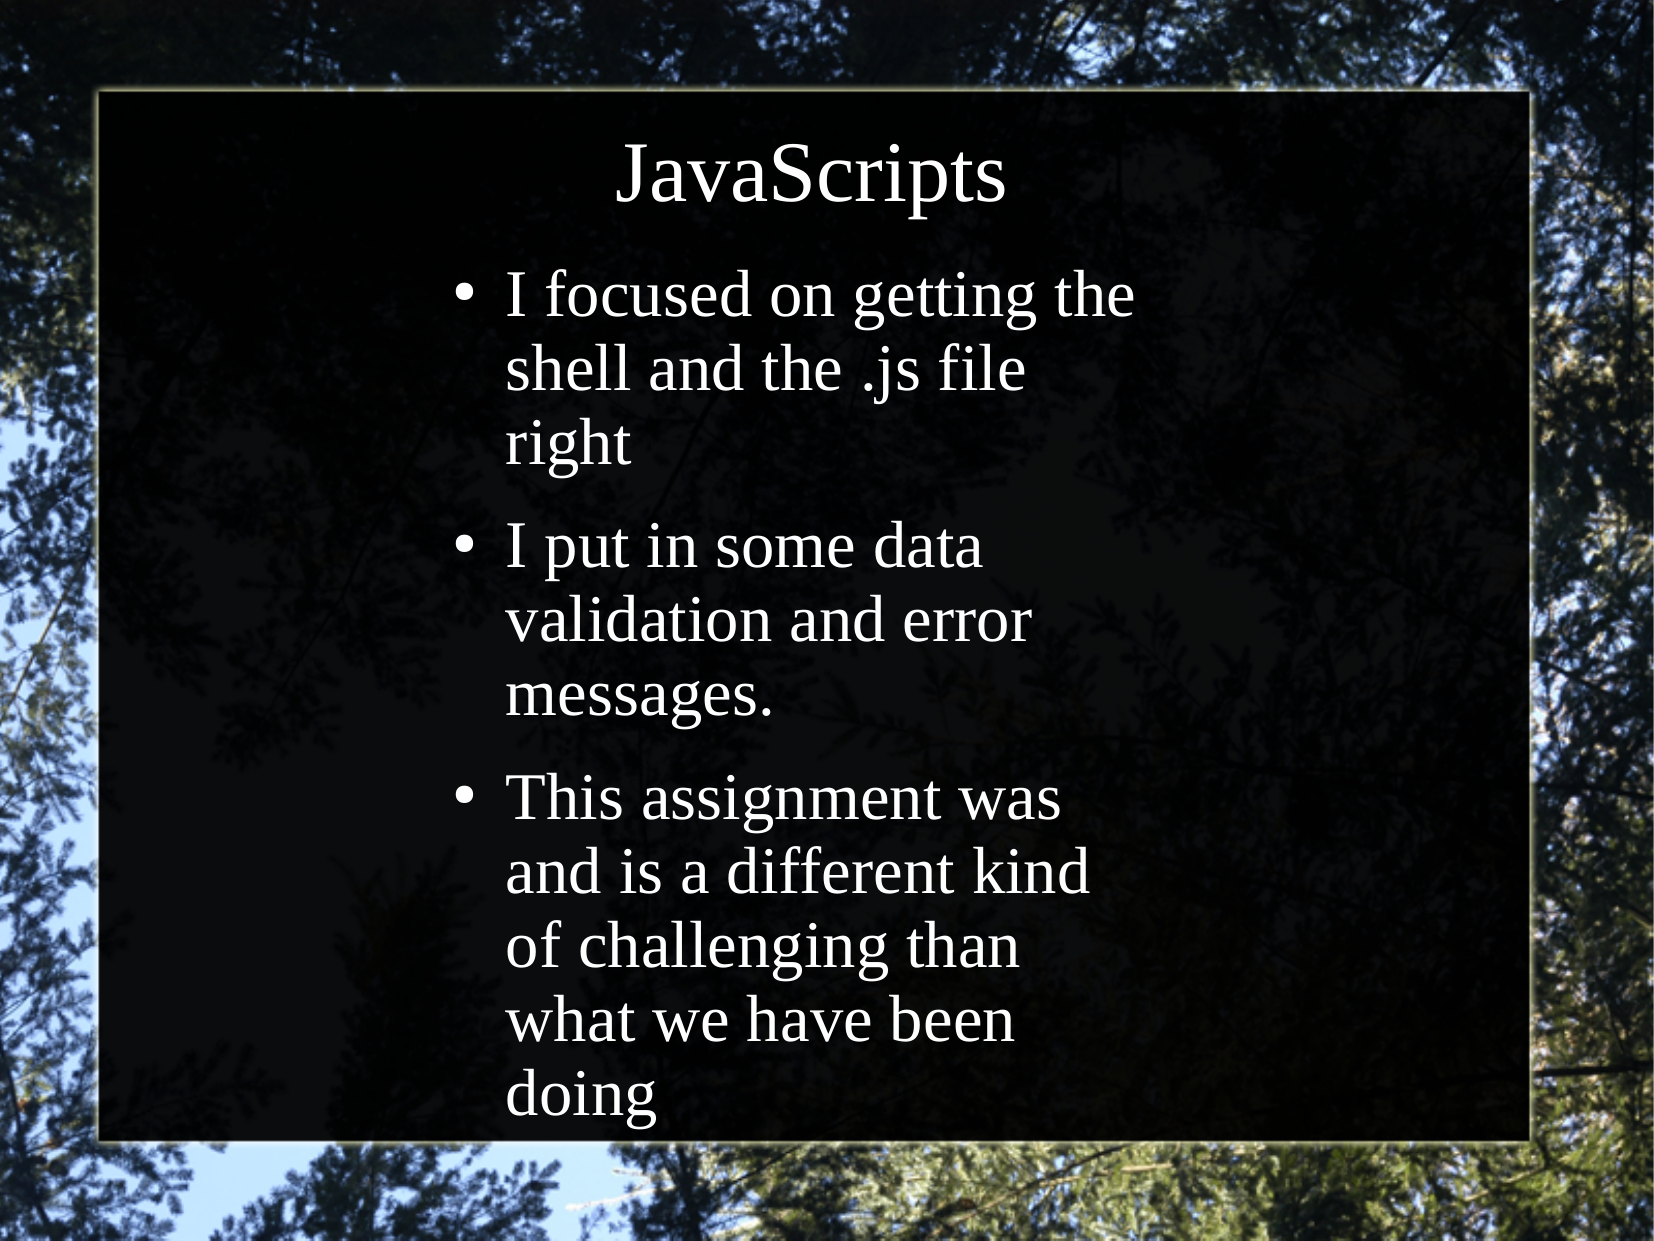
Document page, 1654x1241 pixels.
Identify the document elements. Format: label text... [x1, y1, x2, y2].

list I focused on getting the shell and the .js file right I put in some data validation and error messages. This assignment was and is a different kind of challenging than what we have been doing [435, 256, 1142, 1131]
picture [0, 0, 1654, 1241]
title JavaScripts [88, 88, 1536, 257]
